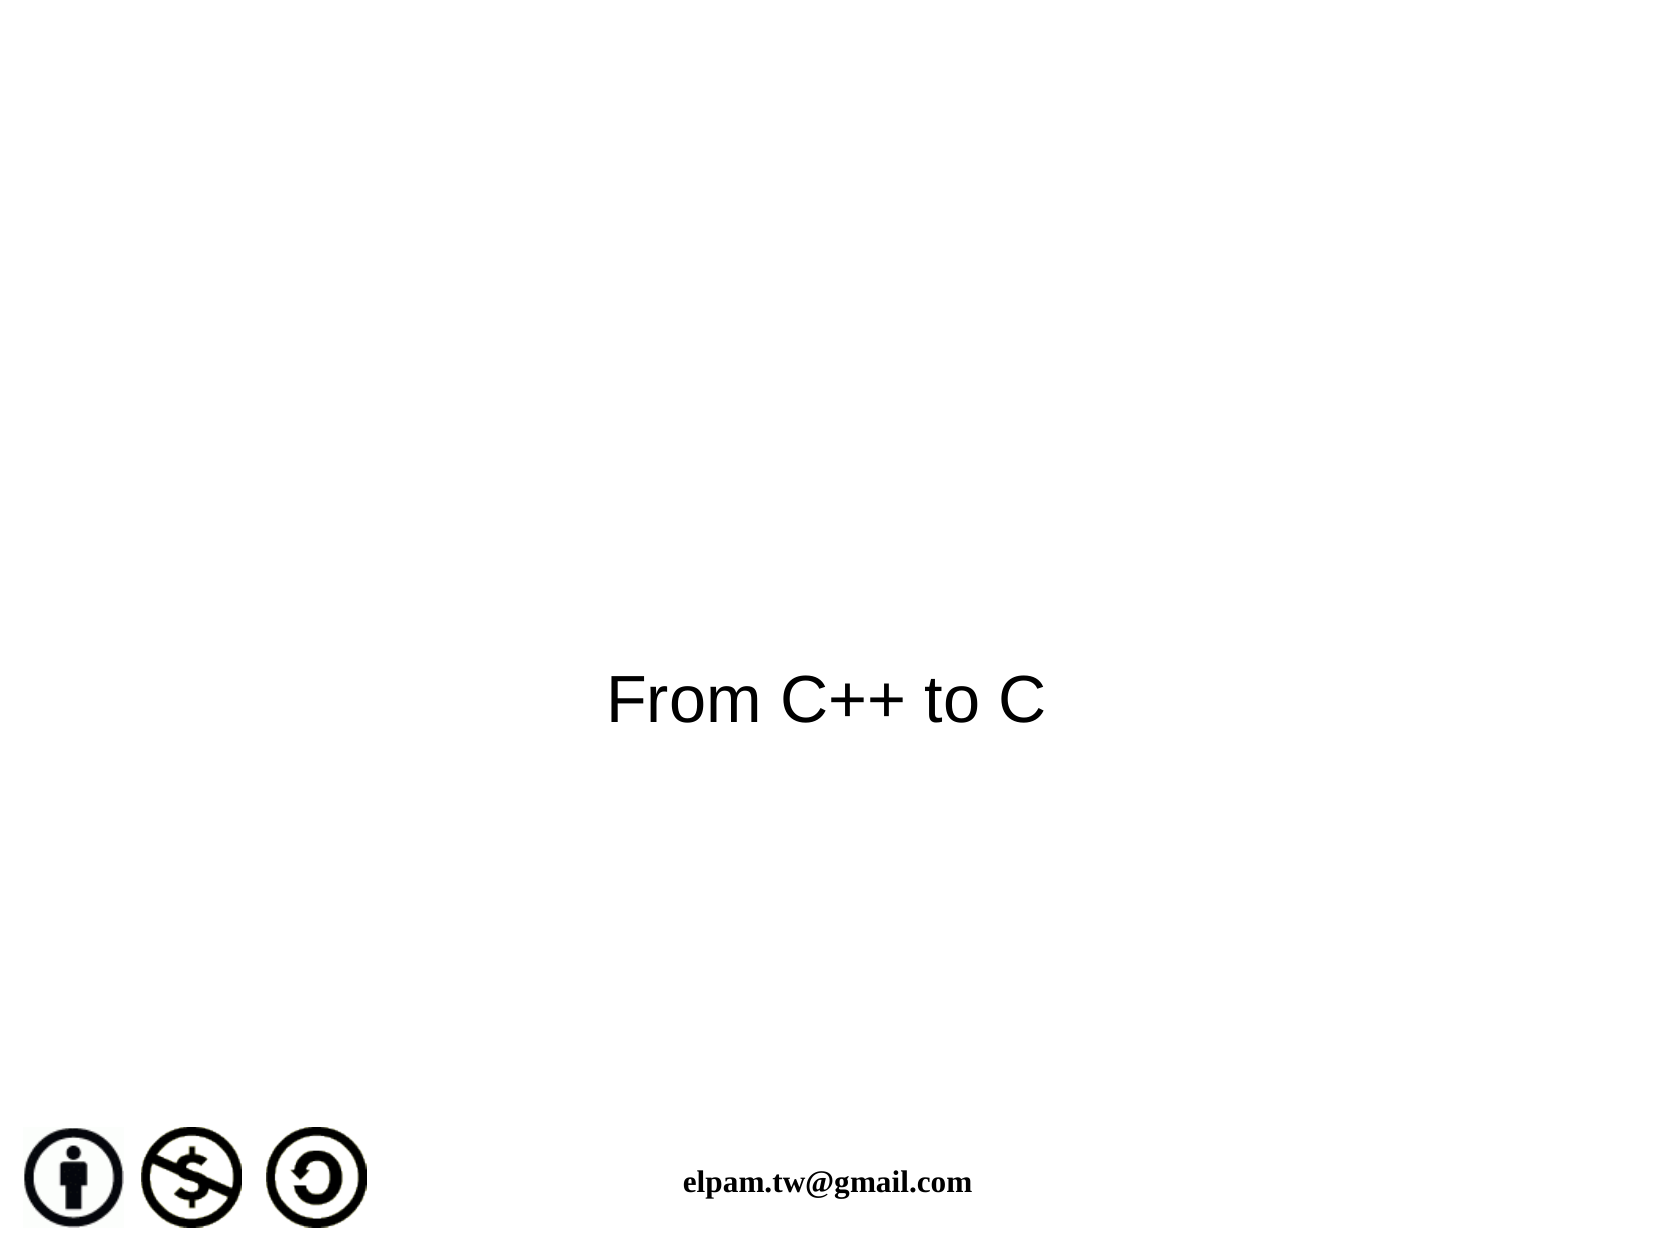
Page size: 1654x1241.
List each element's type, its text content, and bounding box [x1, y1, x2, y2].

picture [141, 1127, 242, 1228]
picture [266, 1127, 367, 1228]
subtitle From C++ to C [82, 297, 1571, 1102]
picture [23, 1127, 124, 1228]
